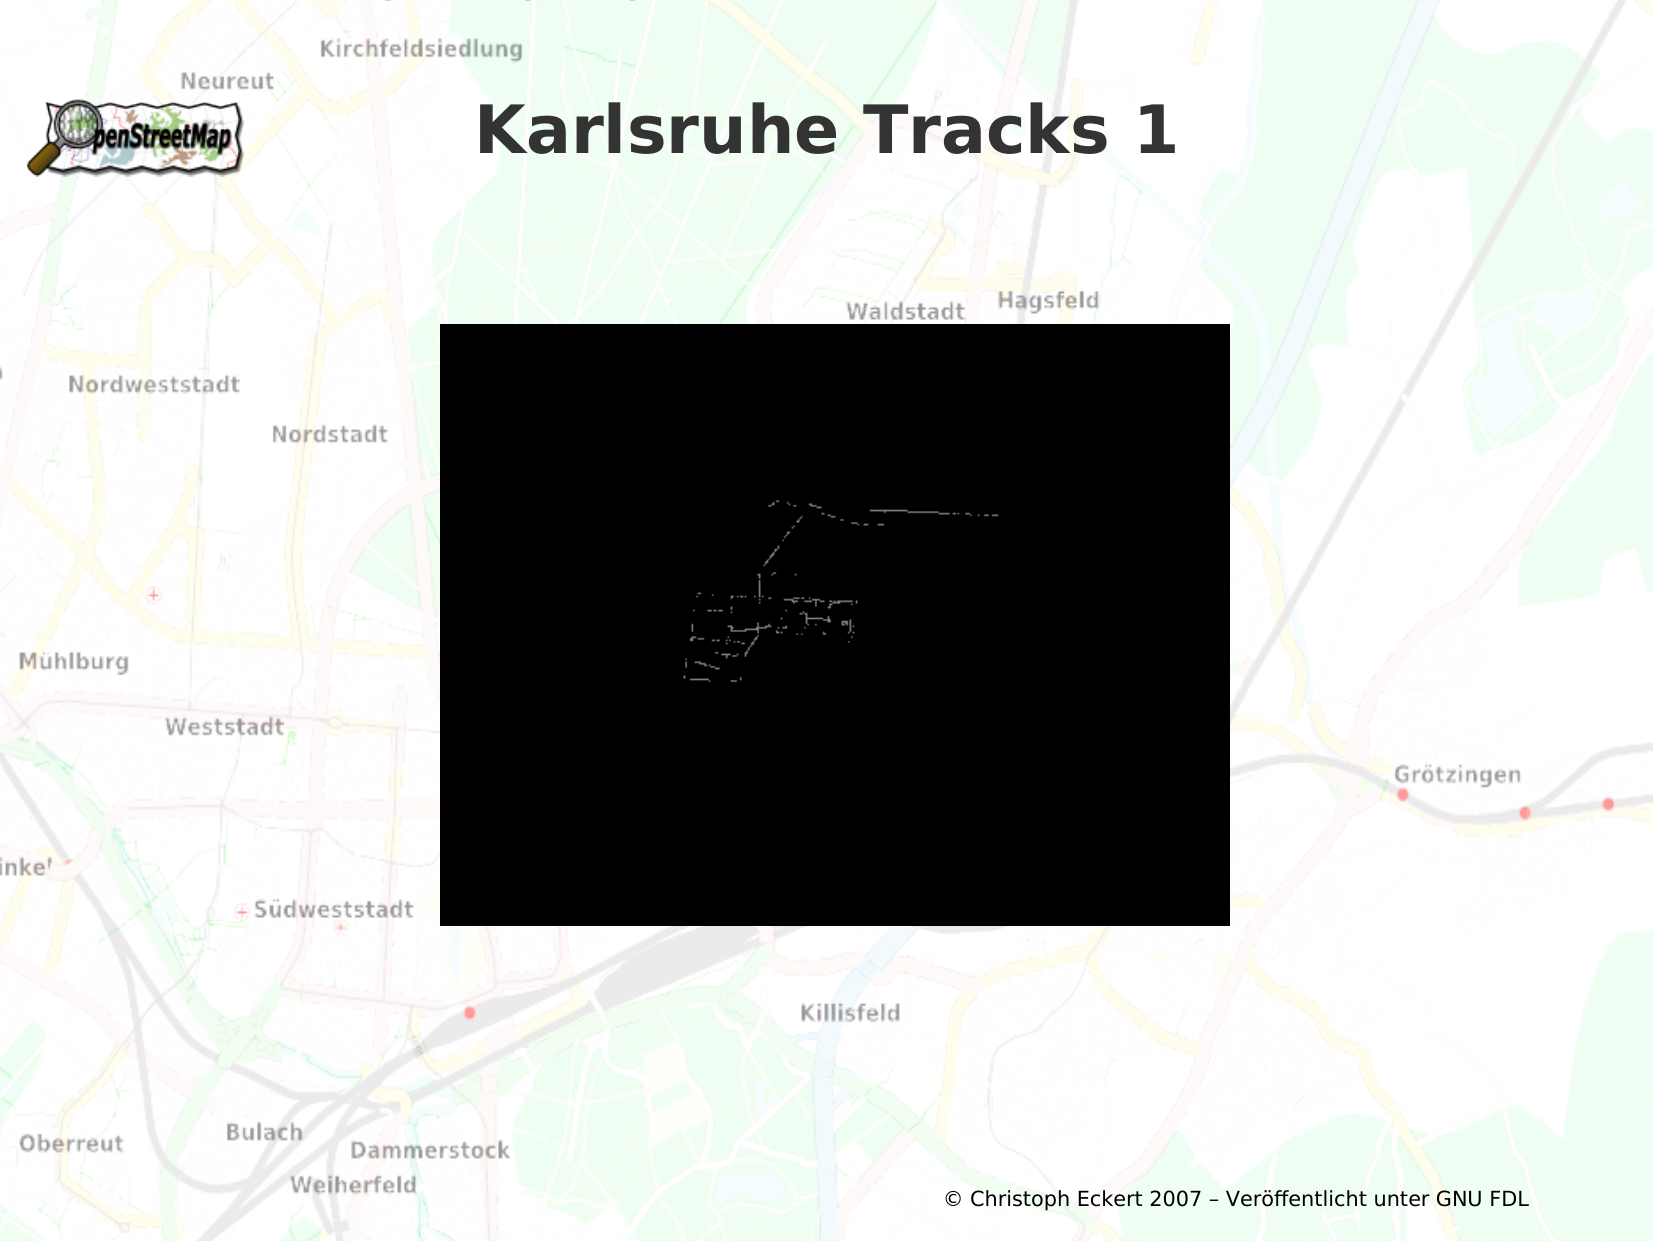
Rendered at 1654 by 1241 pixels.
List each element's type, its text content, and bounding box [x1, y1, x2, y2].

title Karlsruhe Tracks 1 [121, 91, 1534, 299]
picture [0, 0, 1653, 1241]
